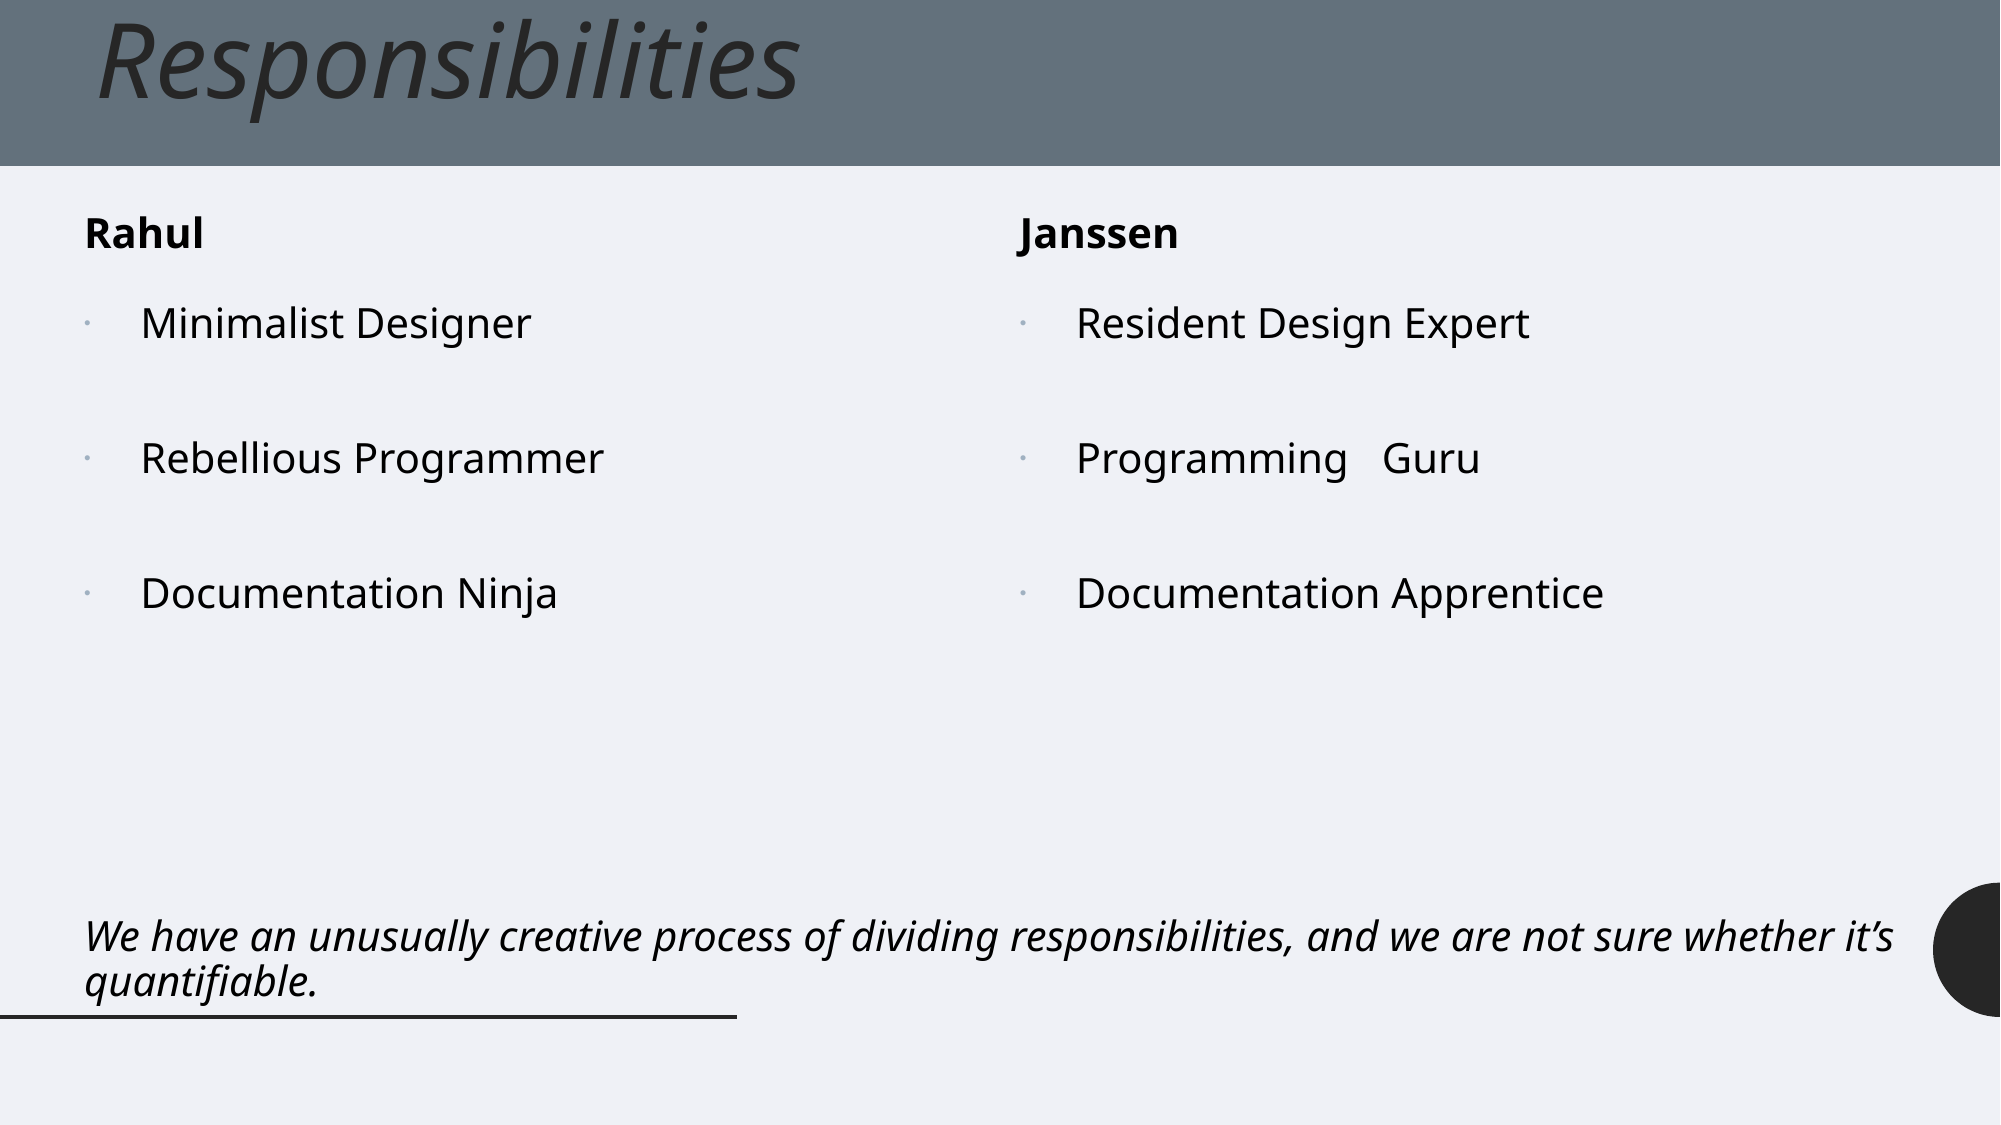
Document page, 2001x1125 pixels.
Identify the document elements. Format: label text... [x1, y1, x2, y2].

text_box We have an unusually creative process of dividing responsibilities, and we are not sure whether it’s quantifiable. [69, 907, 1940, 967]
title Responsibilities [0, 0, 2000, 166]
text_box Janssen Resident Design Expert Programming Guru Documentation Apprentice [1004, 205, 1940, 656]
text_box Rahul Minimalist Designer Rebellious Programmer Documentation Ninja [69, 205, 1004, 656]
